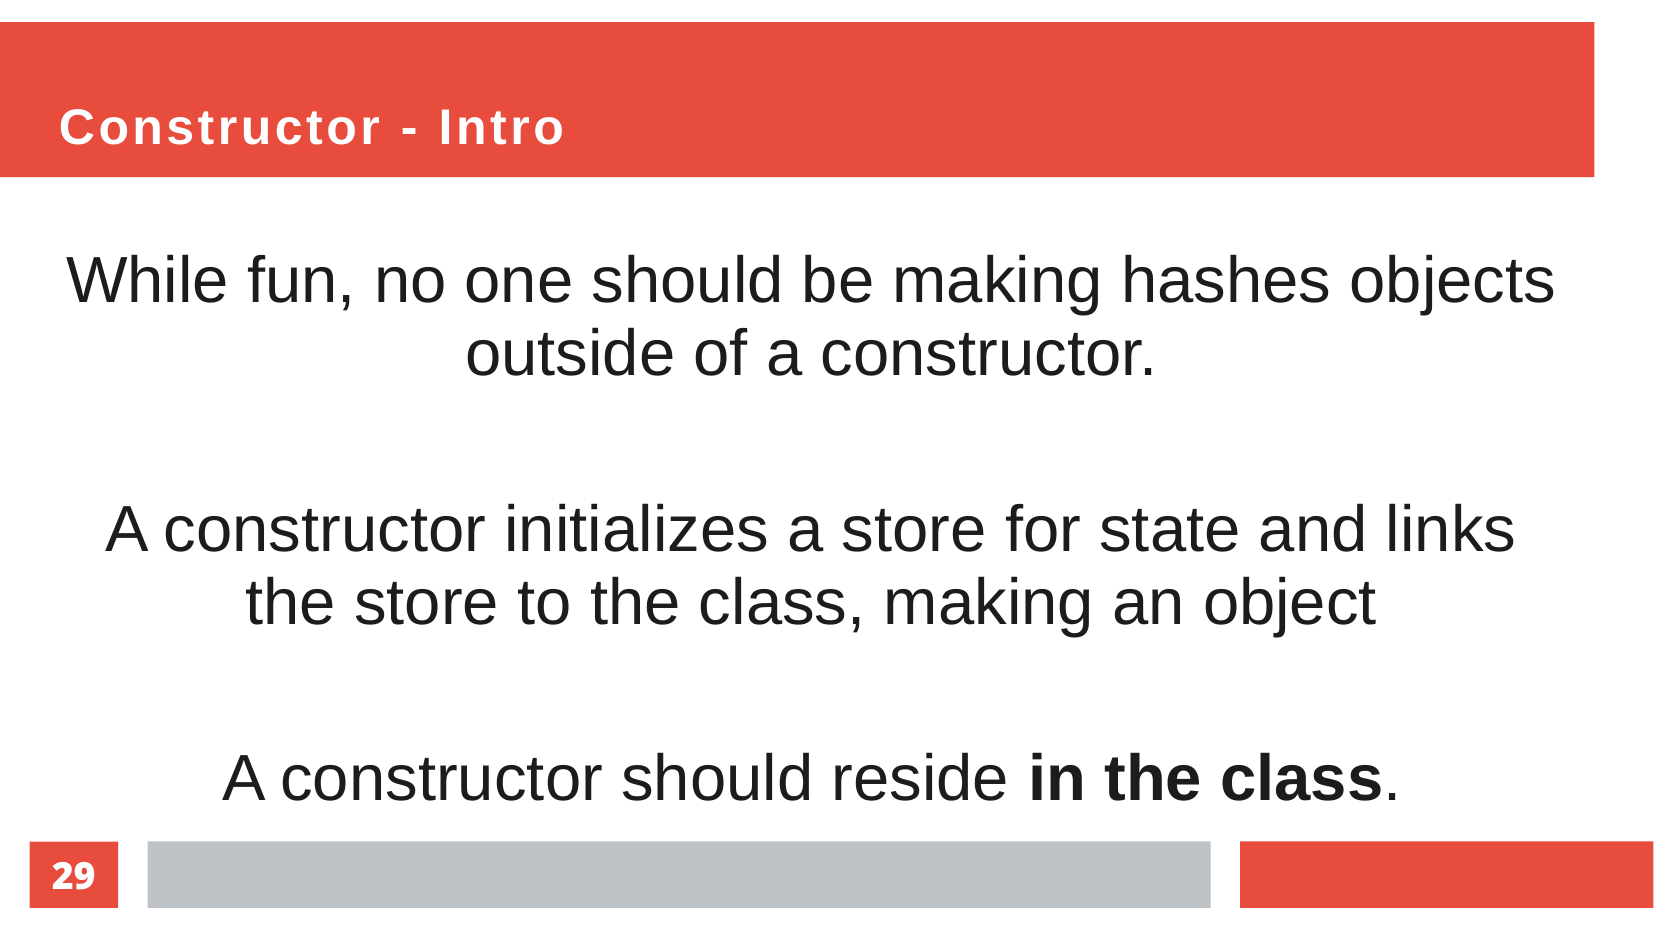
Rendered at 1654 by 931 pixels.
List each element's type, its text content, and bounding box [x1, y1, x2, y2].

title Constructor - Intro [59, 44, 1595, 156]
list While fun, no one should be making hashes objects outside of a constructor. A constructor initializes a store for state and links the store to the class, making an object A constructor should reside in the class. [59, 243, 1565, 820]
